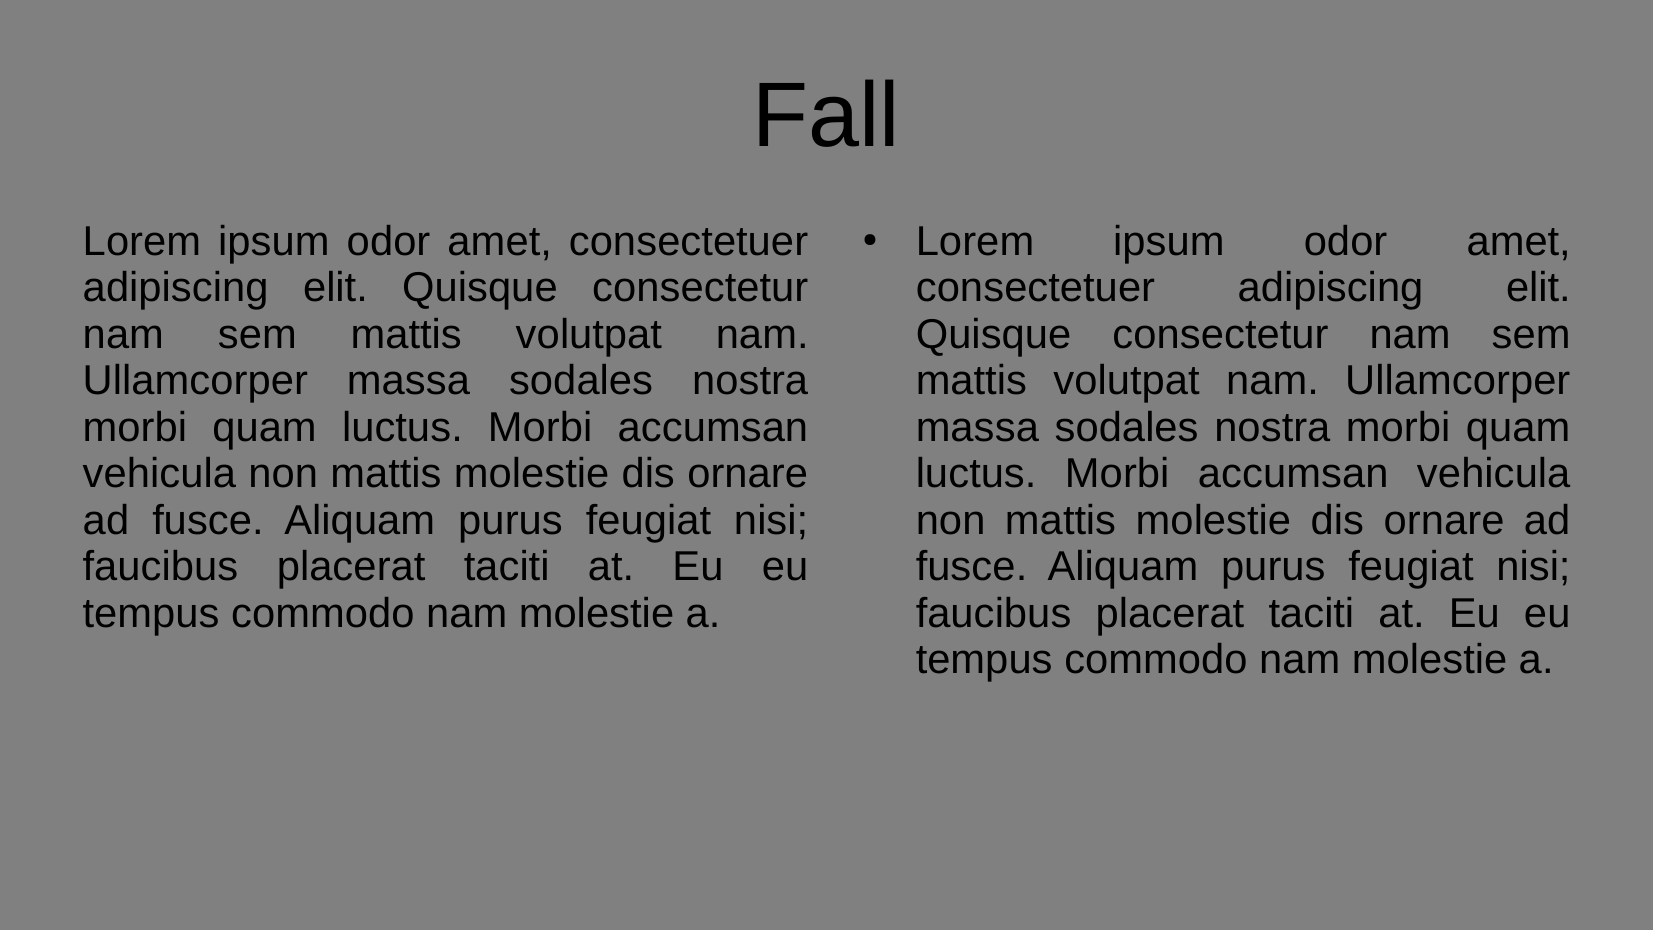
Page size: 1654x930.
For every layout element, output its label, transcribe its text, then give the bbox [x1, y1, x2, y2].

list Lorem ipsum odor amet, consectetuer adipiscing elit. Quisque consectetur nam sem mattis volutpat nam. Ullamcorper massa sodales nostra morbi quam luctus. Morbi accumsan vehicula non mattis molestie dis ornare ad fusce. Aliquam purus feugiat nisi; faucibus placerat taciti at. Eu eu tempus commodo nam molestie a. [82, 217, 809, 757]
list Lorem ipsum odor amet, consectetuer adipiscing elit. Quisque consectetur nam sem mattis volutpat nam. Ullamcorper massa sodales nostra morbi quam luctus. Morbi accumsan vehicula non mattis molestie dis ornare ad fusce. Aliquam purus feugiat nisi; faucibus placerat taciti at. Eu eu tempus commodo nam molestie a. [844, 217, 1571, 757]
title Fall [82, 37, 1571, 193]
